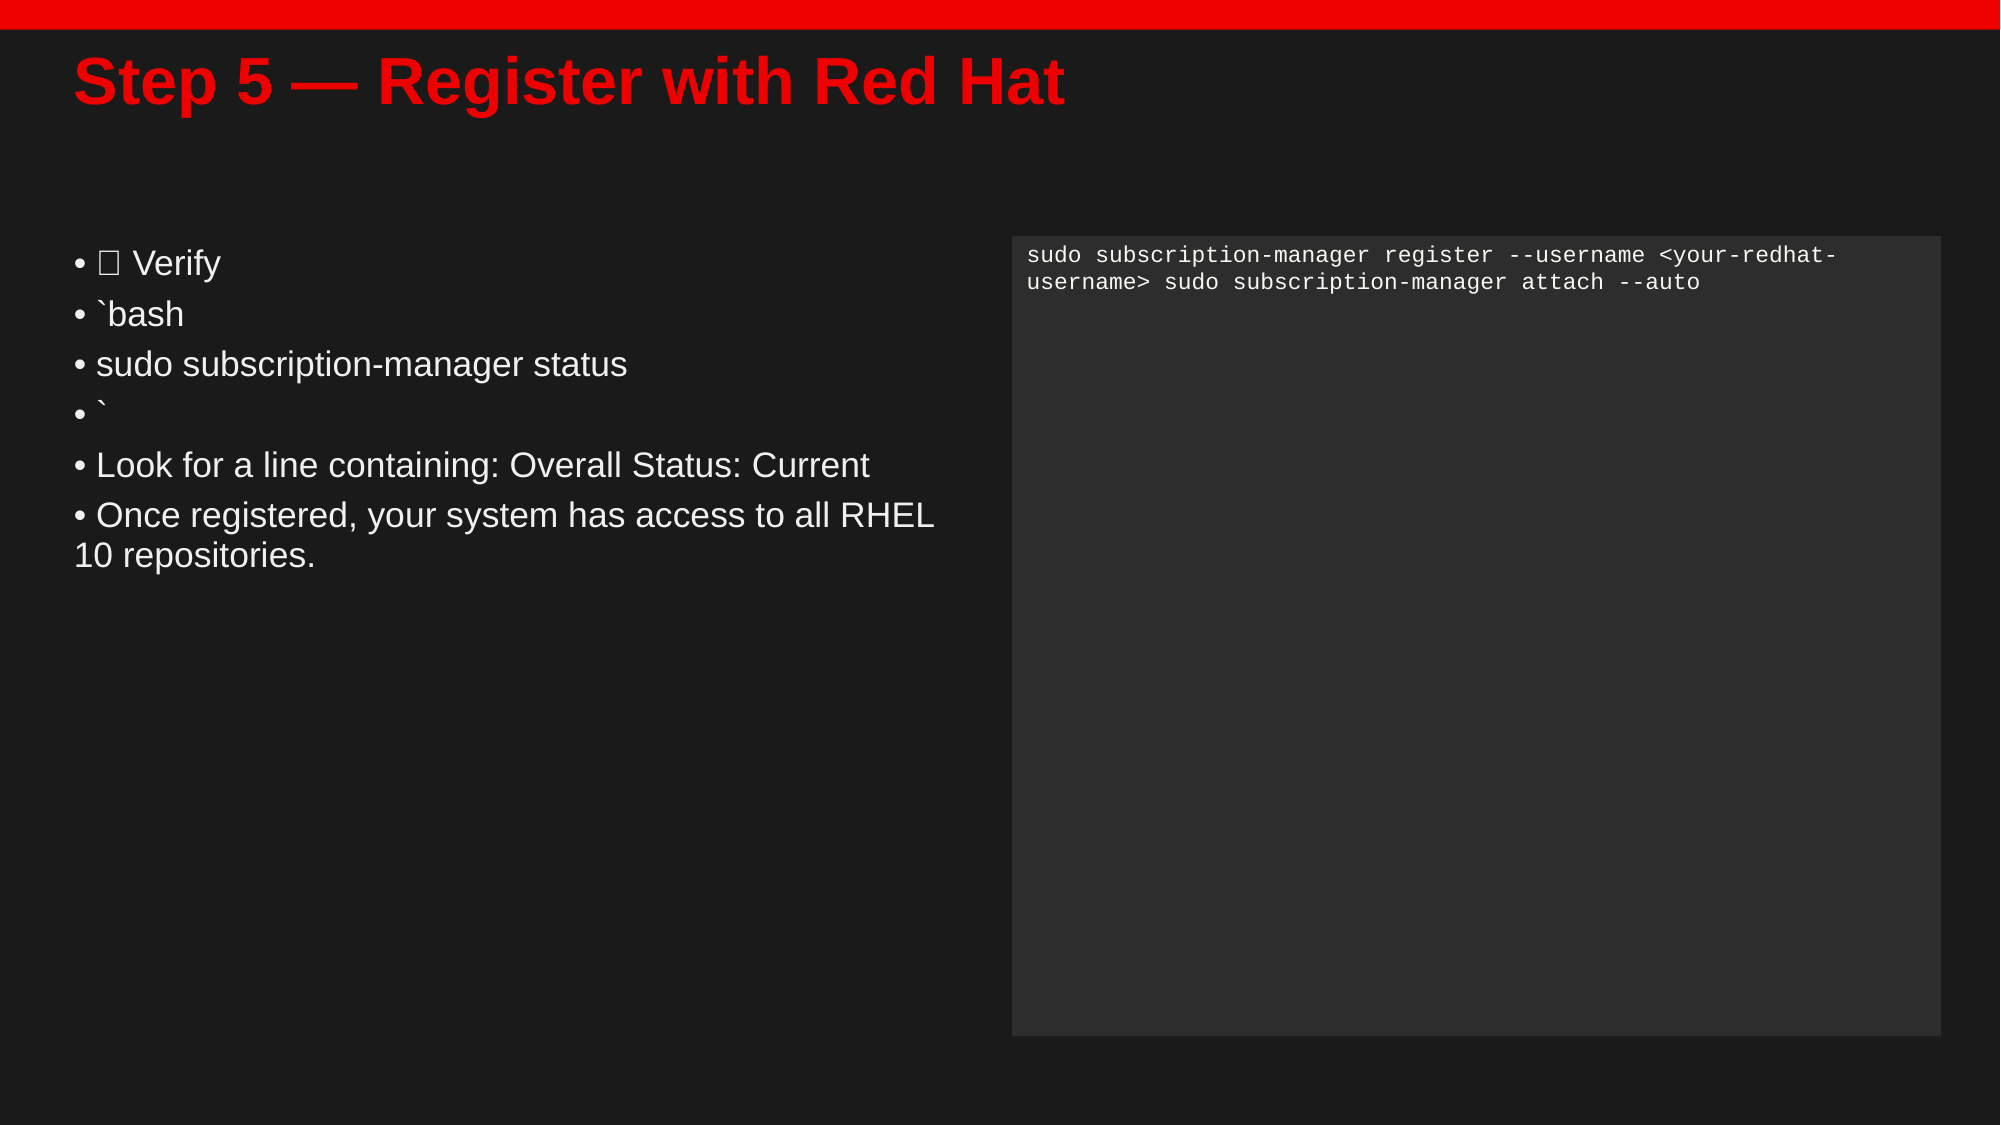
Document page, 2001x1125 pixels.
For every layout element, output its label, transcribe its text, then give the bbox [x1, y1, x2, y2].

text_box Step 5 — Register with Red Hat [59, 36, 1942, 208]
text_box • ✅ Verify • `bash • sudo subscription-manager status • ` • Look for a line containing: Overall Status: Current • Once registered, your system has access to all RHEL 10 repositories. [59, 236, 989, 1037]
text_box [0, 0, 2001, 30]
text_box sudo subscription-manager register --username <your-redhat-username> sudo subscription-manager attach --auto [1011, 236, 1942, 1037]
